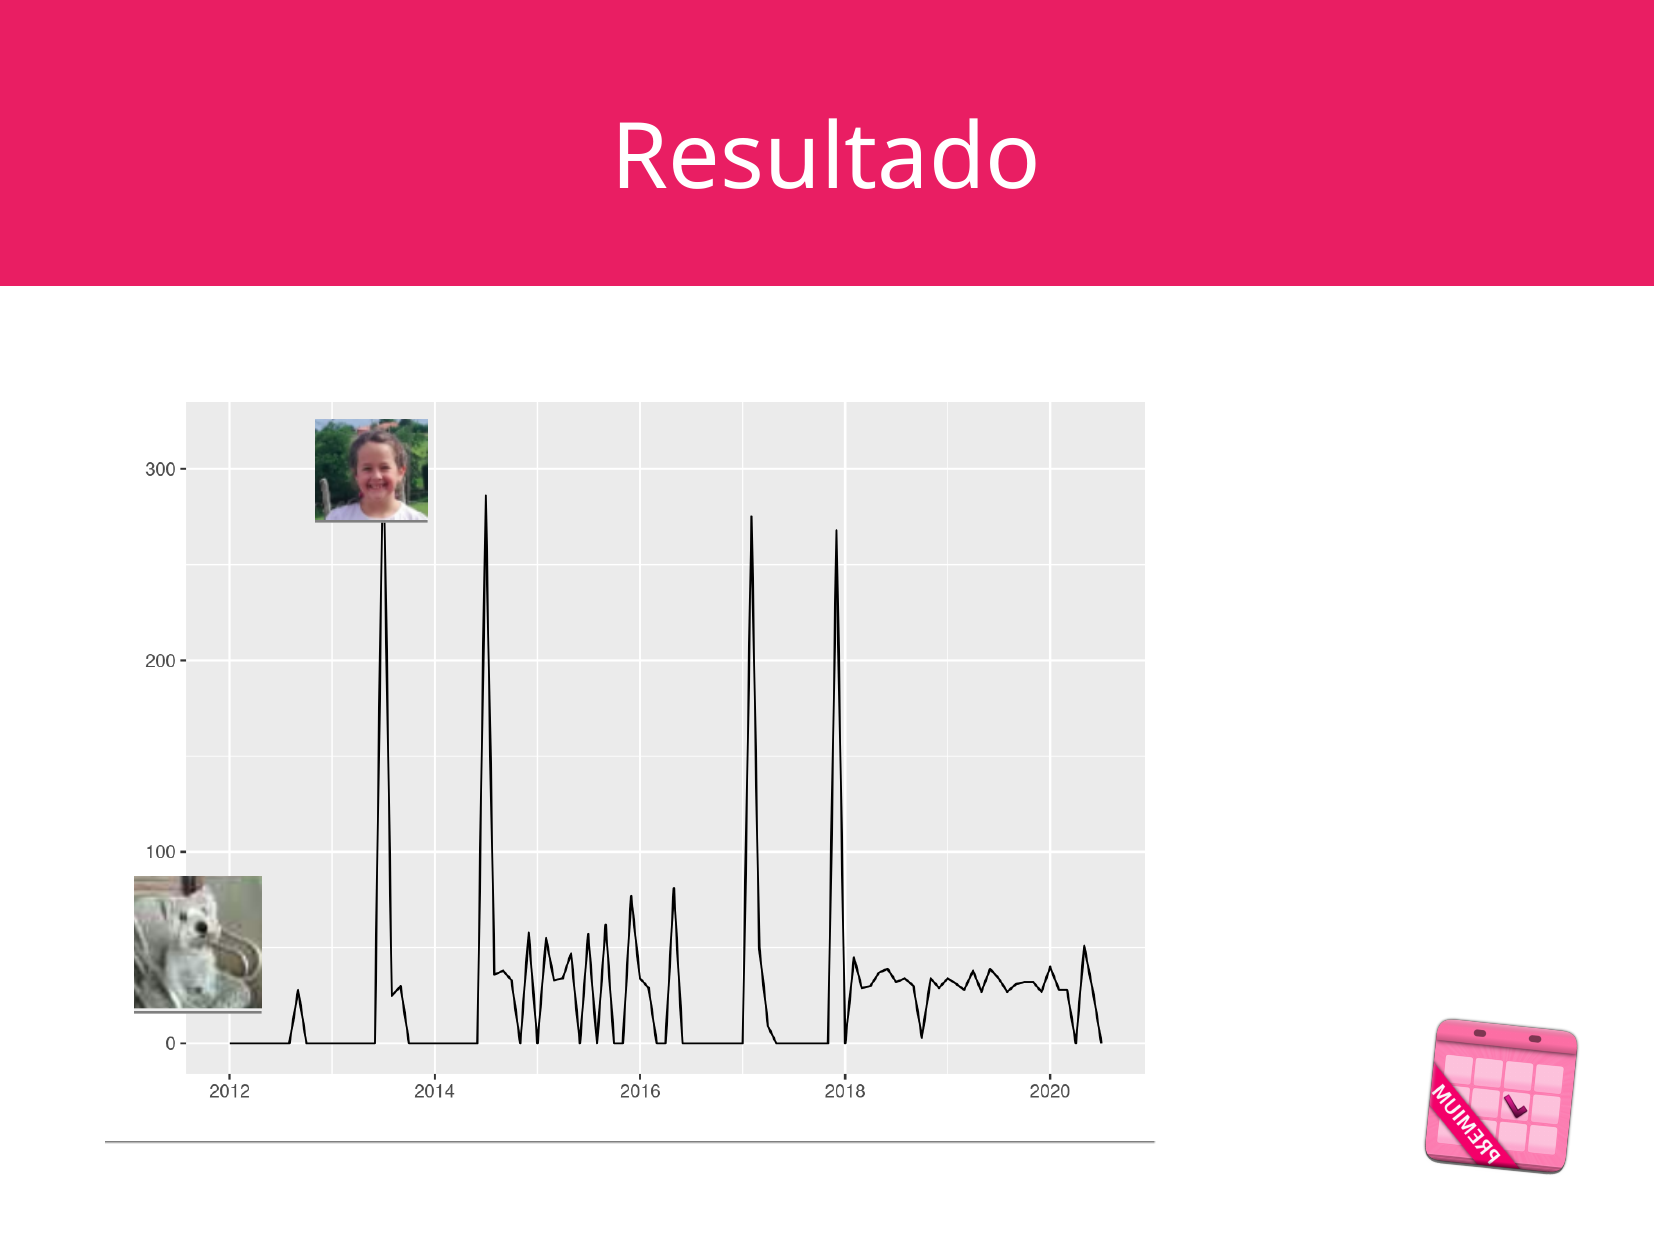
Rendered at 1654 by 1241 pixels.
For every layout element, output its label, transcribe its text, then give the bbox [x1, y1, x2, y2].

picture [1410, 1004, 1592, 1187]
picture [105, 390, 1156, 1141]
title Resultado [82, 49, 1571, 257]
